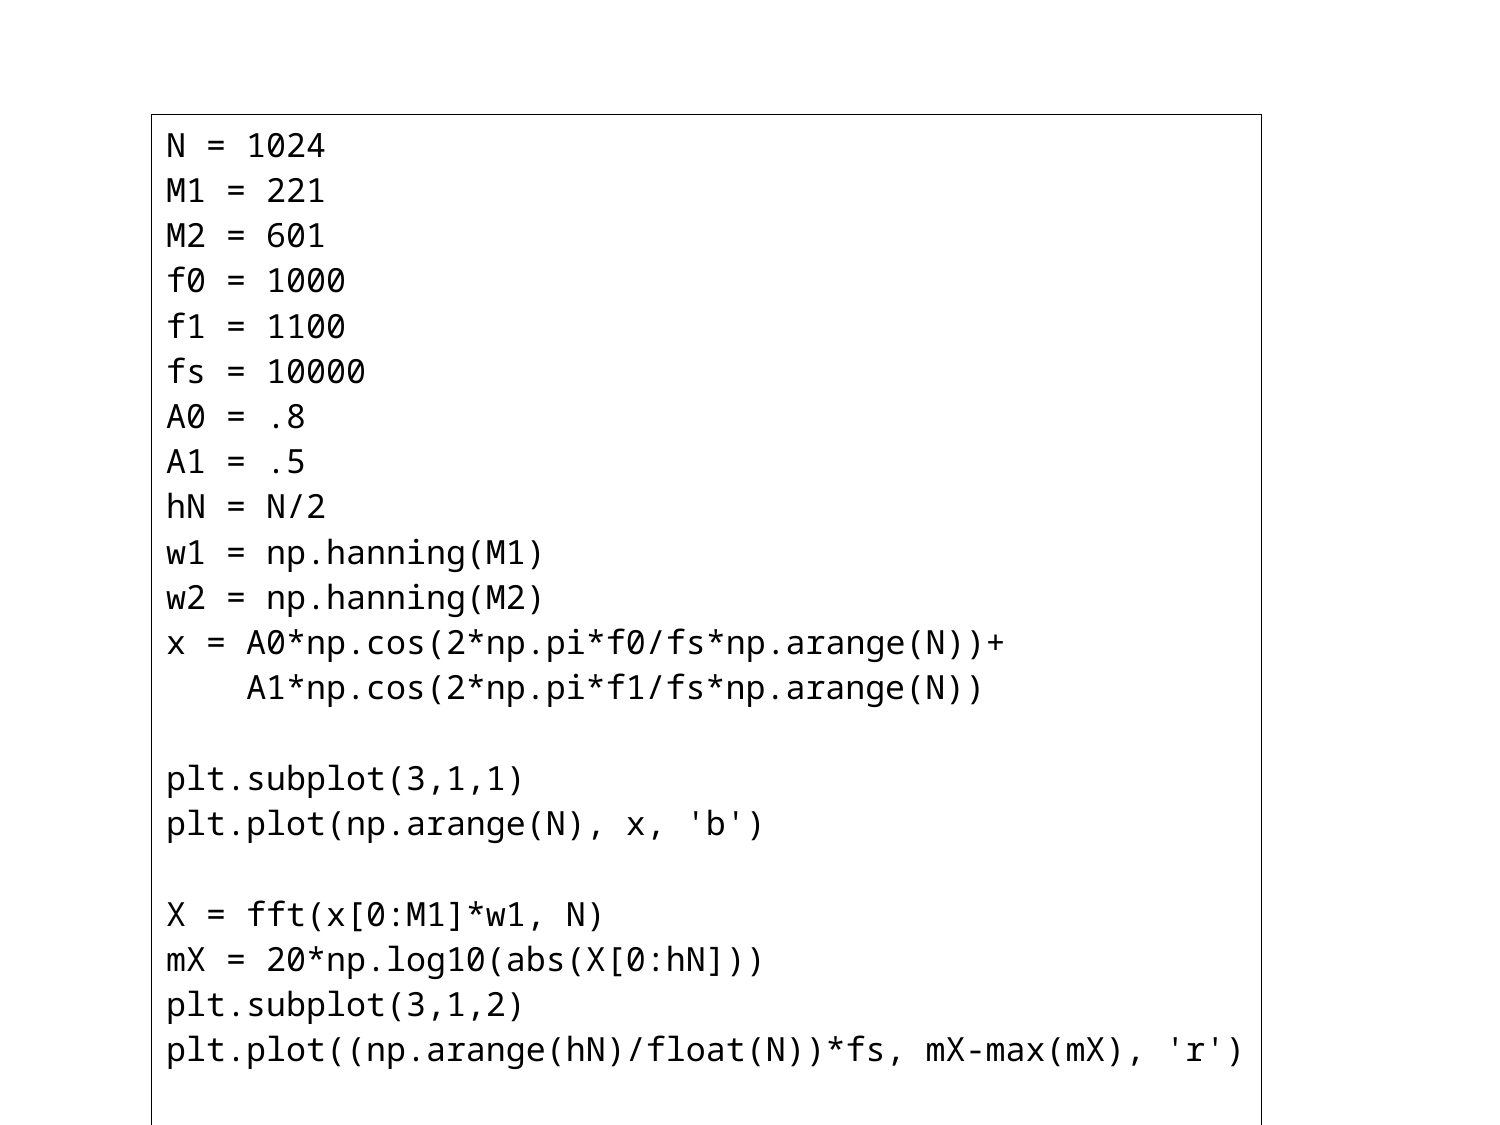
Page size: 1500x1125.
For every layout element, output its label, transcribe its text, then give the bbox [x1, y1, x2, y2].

text_box N = 1024 M1 = 221 M2 = 601 f0 = 1000 f1 = 1100 fs = 10000 A0 = .8 A1 = .5 hN = N/2 w1 = np.hanning(M1) w2 = np.hanning(M2) x = A0*np.cos(2*np.pi*f0/fs*np.arange(N))+ A1*np.cos(2*np.pi*f1/fs*np.arange(N)) plt.subplot(3,1,1) plt.plot(np.arange(N), x, 'b') X = fft(x[0:M1]*w1, N) mX = 20*np.log10(abs(X[0:hN])) plt.subplot(3,1,2) plt.plot((np.arange(hN)/float(N))*fs, mX-max(mX), 'r') X = fft(x[0:M2]*w2, N) mX = 20*np.log10(abs(X[0:hN])) plt.subplot(3,1,3) plt.plot((np.arange(hN)/float(N))*fs, mX-max(mX), 'r') [151, 114, 1261, 994]
